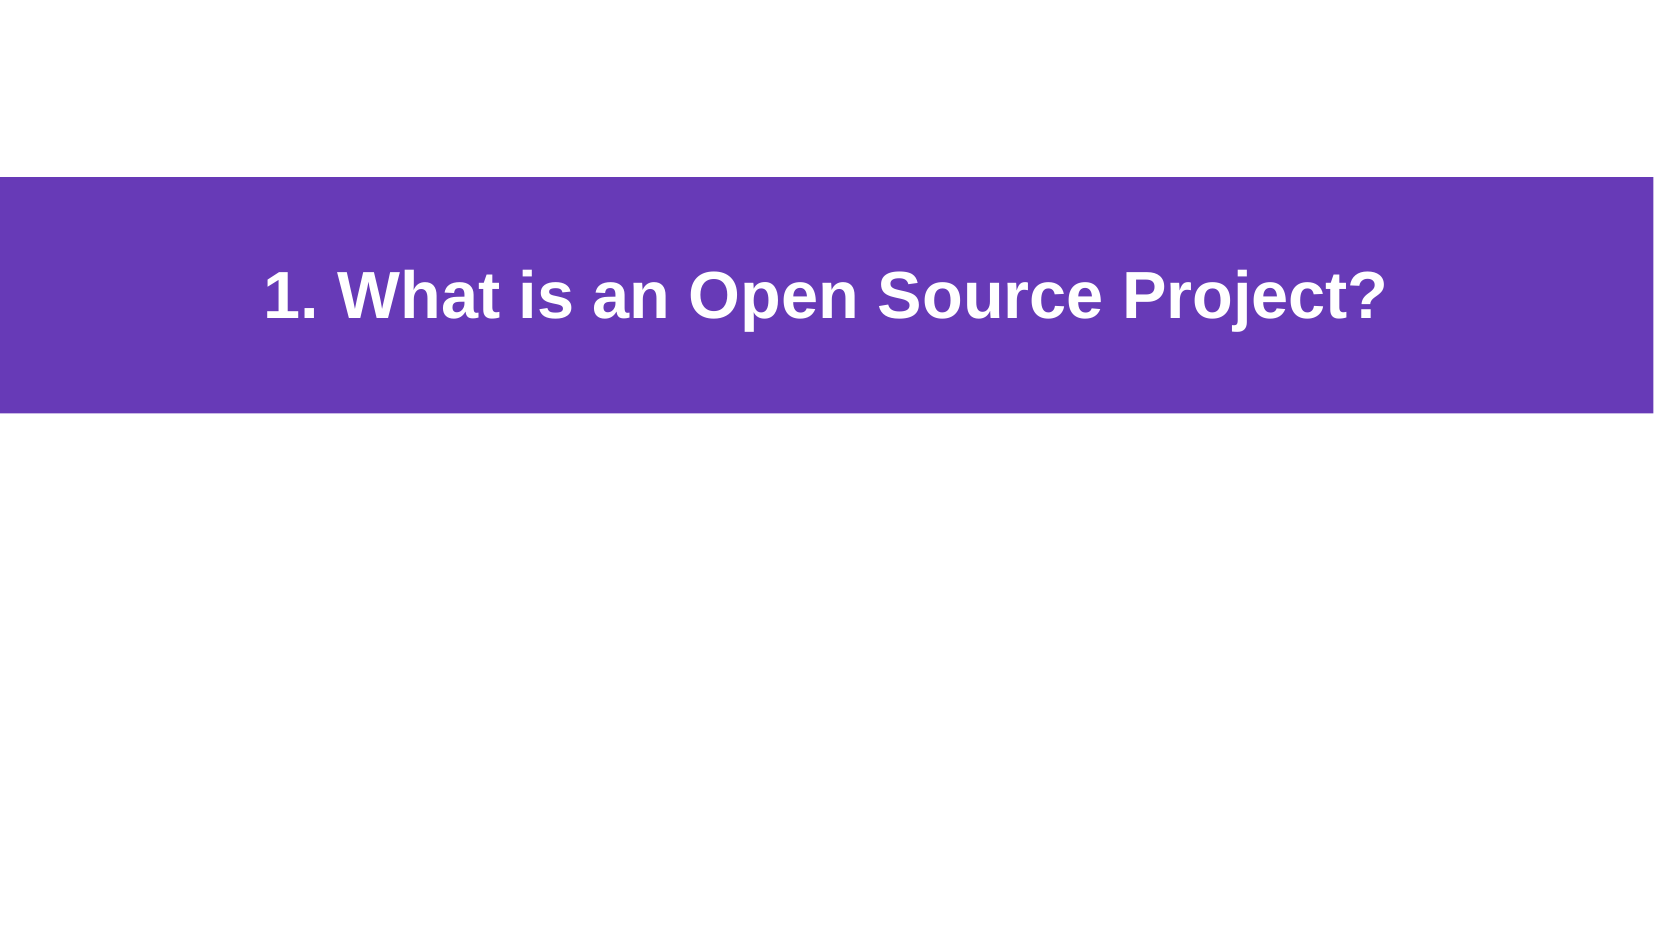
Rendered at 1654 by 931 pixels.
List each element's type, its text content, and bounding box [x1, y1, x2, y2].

title 1. What is an Open Source Project? [0, 177, 1654, 414]
